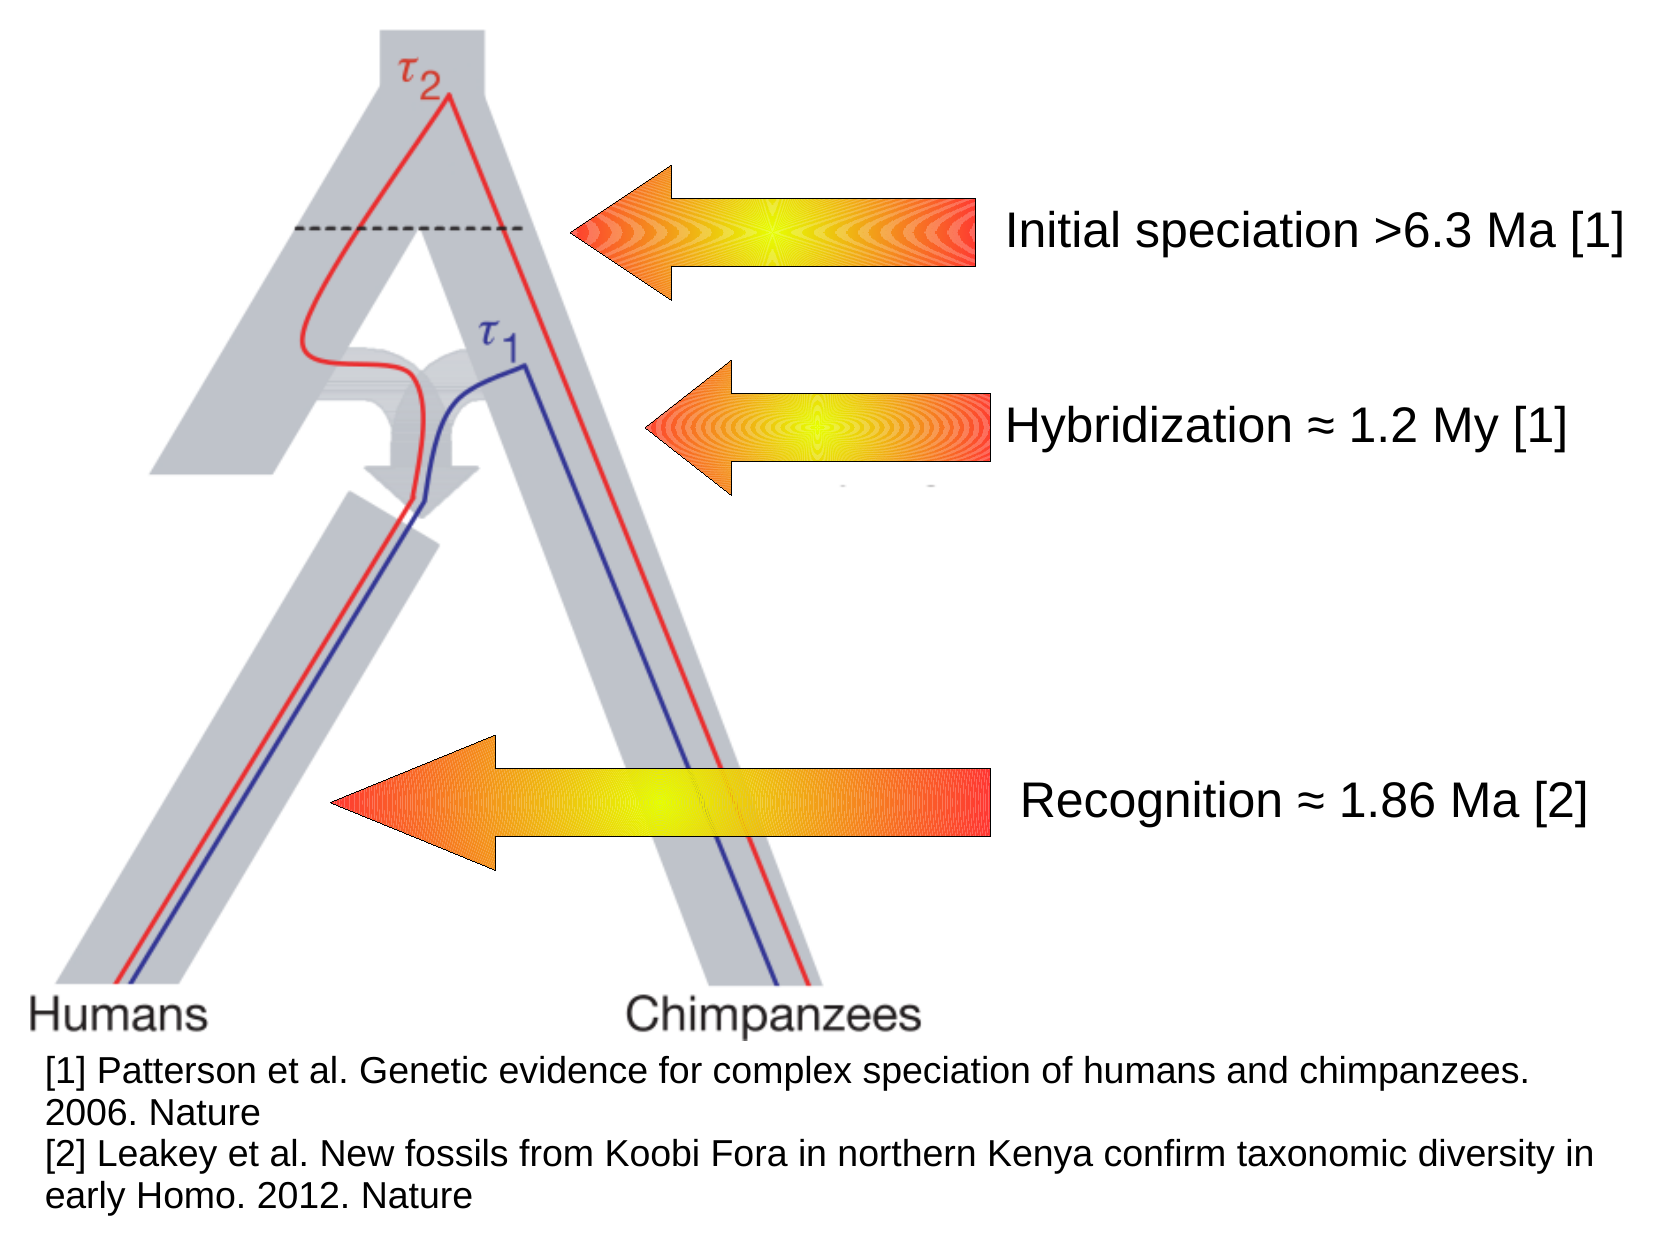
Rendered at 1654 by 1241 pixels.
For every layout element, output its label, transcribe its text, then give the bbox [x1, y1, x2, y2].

text_box [645, 360, 991, 496]
text_box [330, 735, 991, 871]
text_box Hybridization ≈ 1.2 My [1] [990, 390, 1654, 481]
text_box [570, 165, 976, 301]
text_box Recognition ≈ 1.86 Ma [2] [1005, 765, 1636, 837]
picture [30, 29, 937, 1041]
text_box Initial speciation >6.3 Ma [1] [990, 195, 1654, 286]
text_box [2] Leakey et al. New fossils from Koobi Fora in northern Kenya confirm taxonomic diversity in early Homo. 2012. Nature [30, 1125, 1636, 1224]
text_box [1] Patterson et al. Genetic evidence for complex speciation of humans and chimpanzees. 2006. Nature [30, 1041, 1636, 1125]
